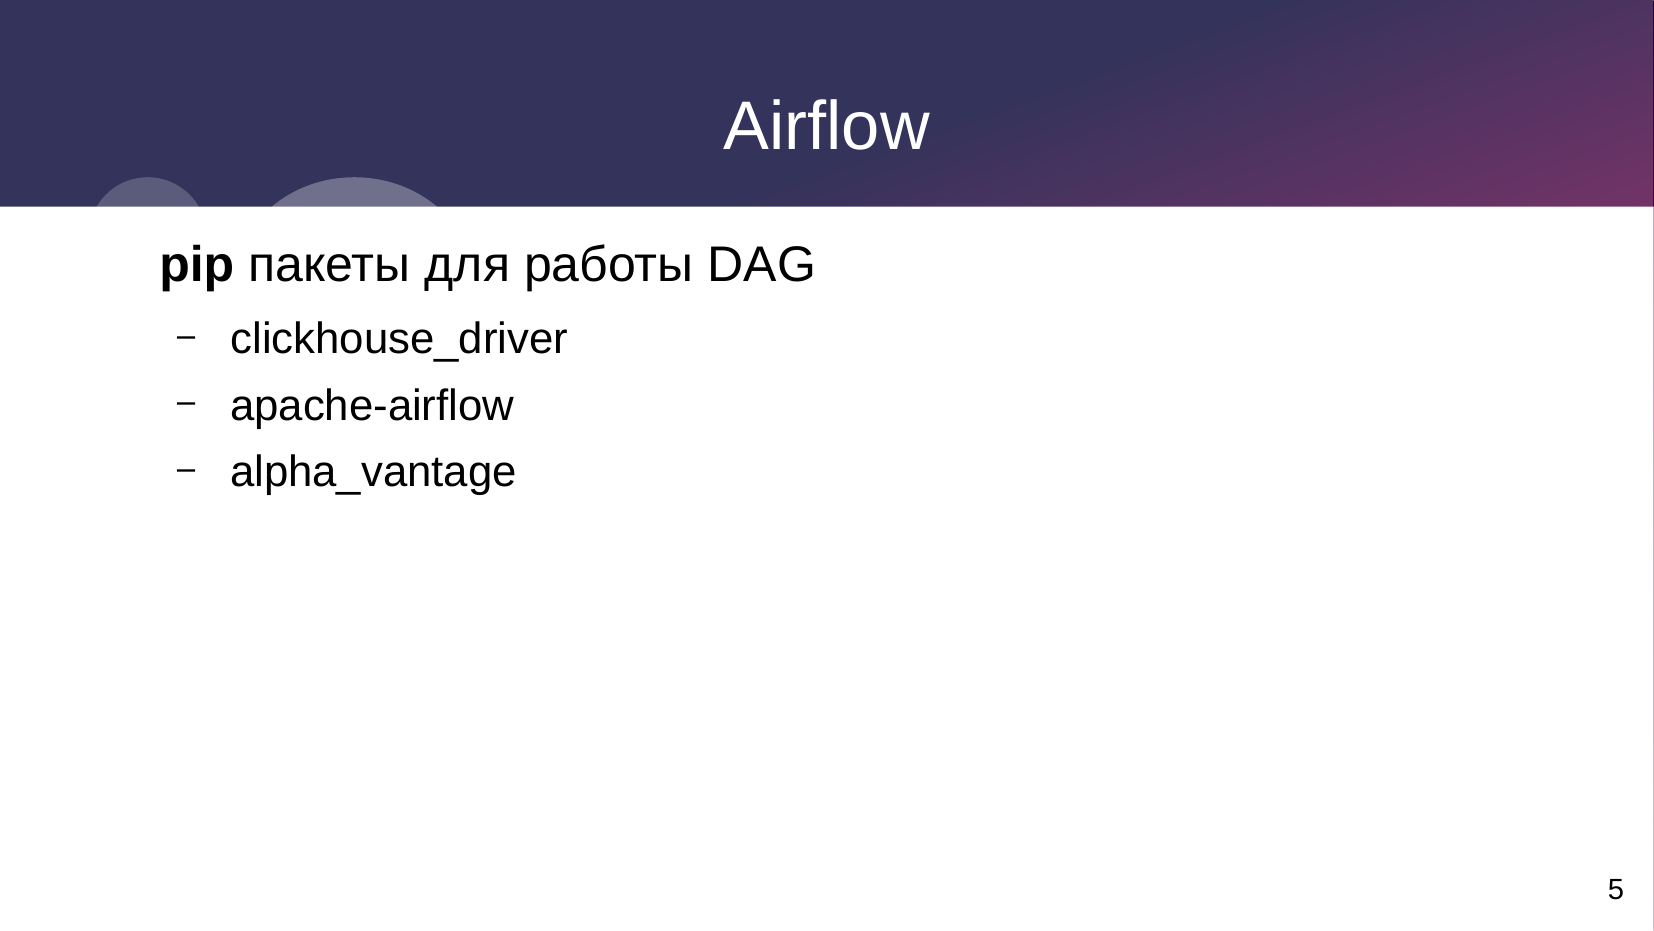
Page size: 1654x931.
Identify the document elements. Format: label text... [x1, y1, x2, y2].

title Airflow [88, 44, 1565, 207]
list pip пакеты для работы DAG clickhouse_driver apache-airflow alpha_vantage [88, 236, 1565, 827]
